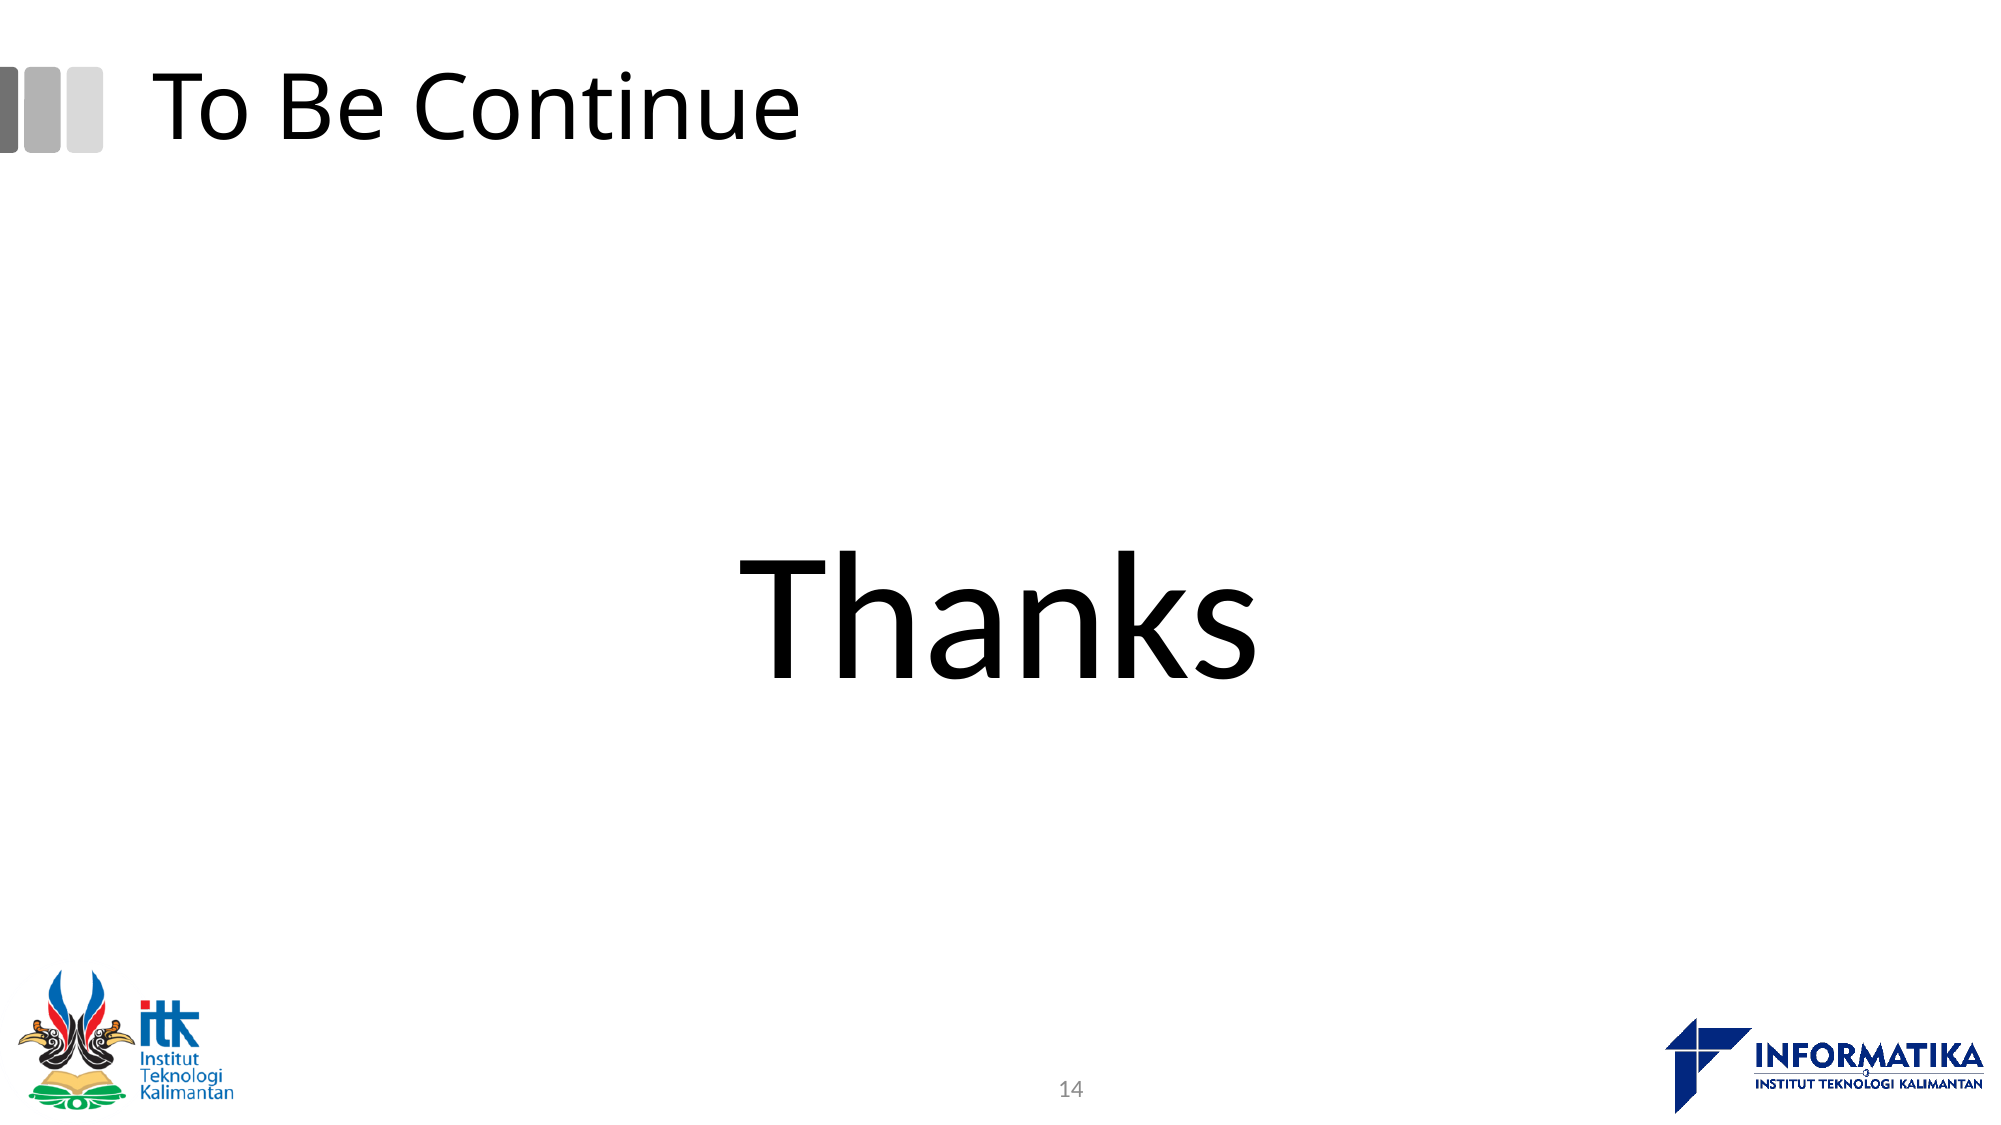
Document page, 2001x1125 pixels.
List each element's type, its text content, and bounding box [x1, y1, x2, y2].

list Thanks [137, 262, 1863, 977]
picture [0, 935, 252, 1125]
slide_number <number> [845, 1057, 1296, 1118]
title To Be Continue [137, 1, 1863, 219]
picture [1664, 1017, 1984, 1114]
